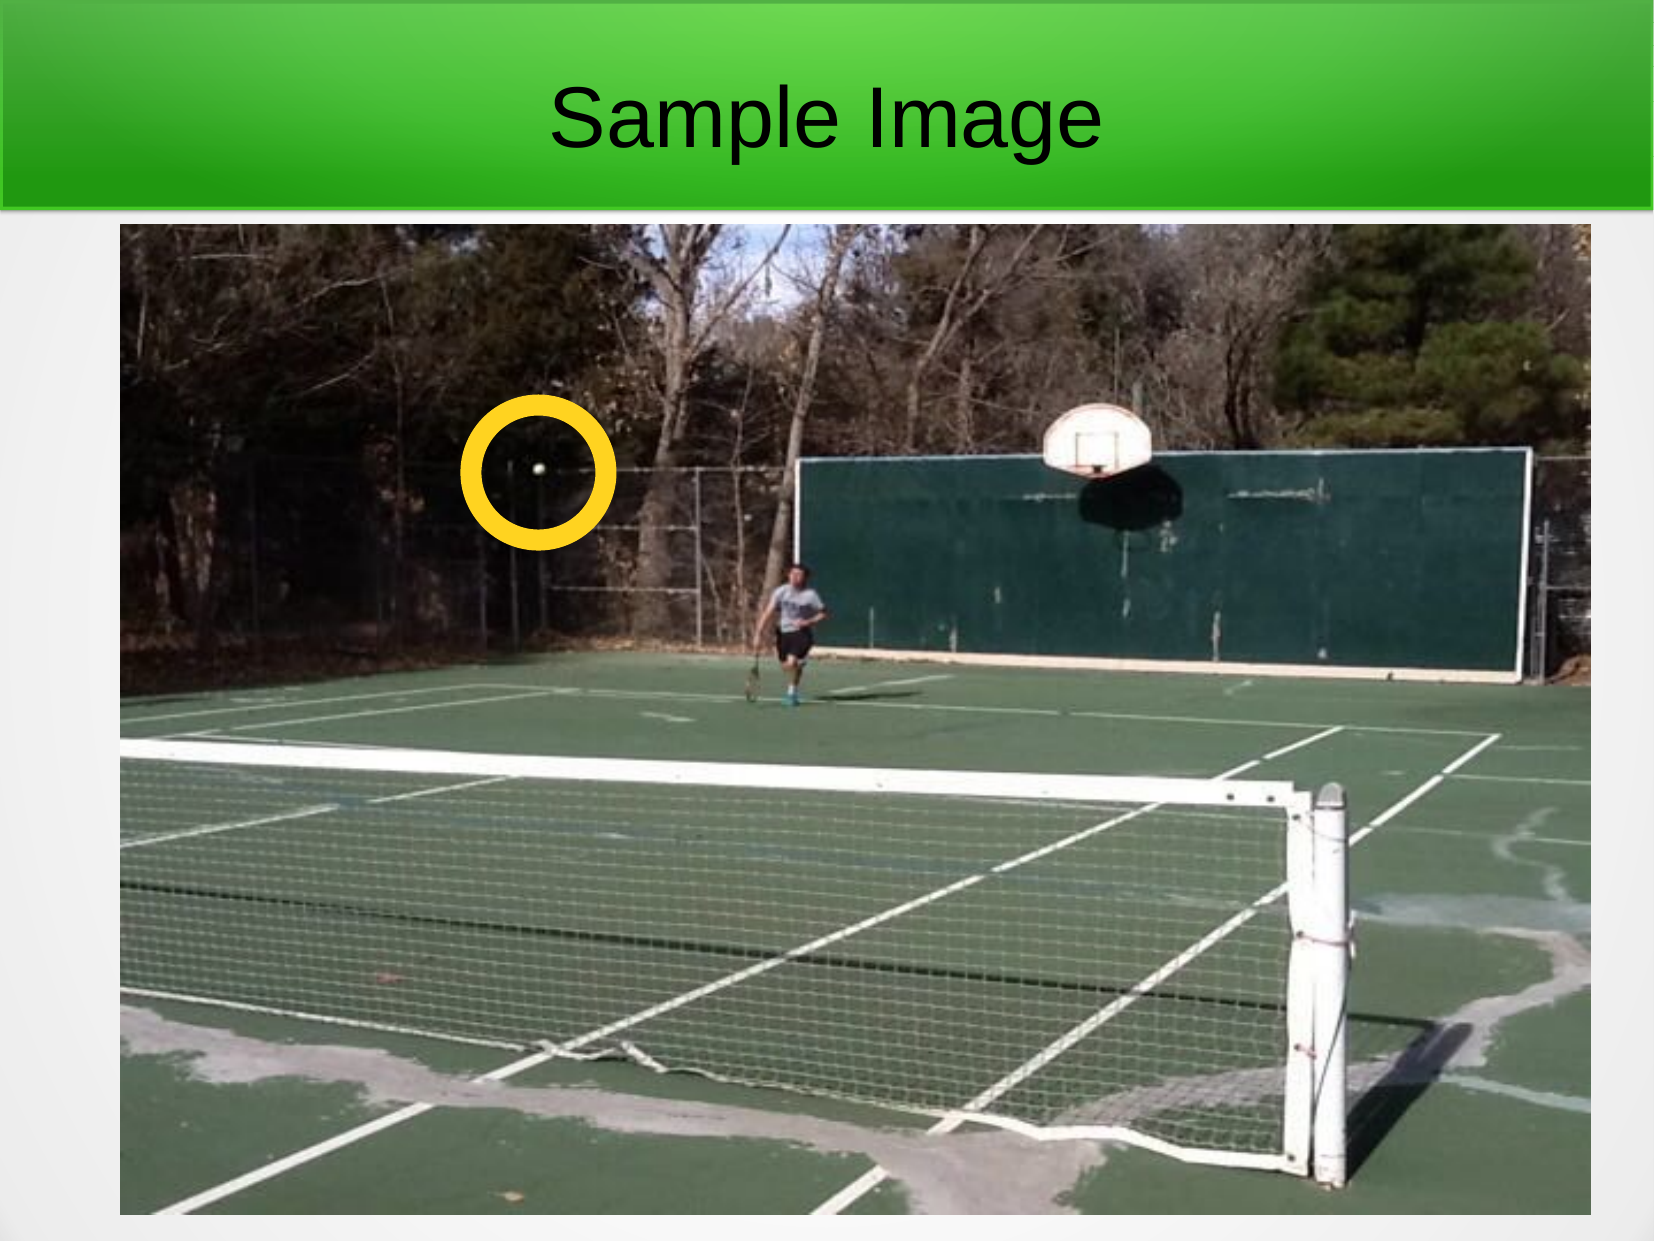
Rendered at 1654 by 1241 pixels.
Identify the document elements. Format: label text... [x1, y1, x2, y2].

title Sample Image [82, 47, 1571, 189]
picture [120, 224, 1591, 1216]
